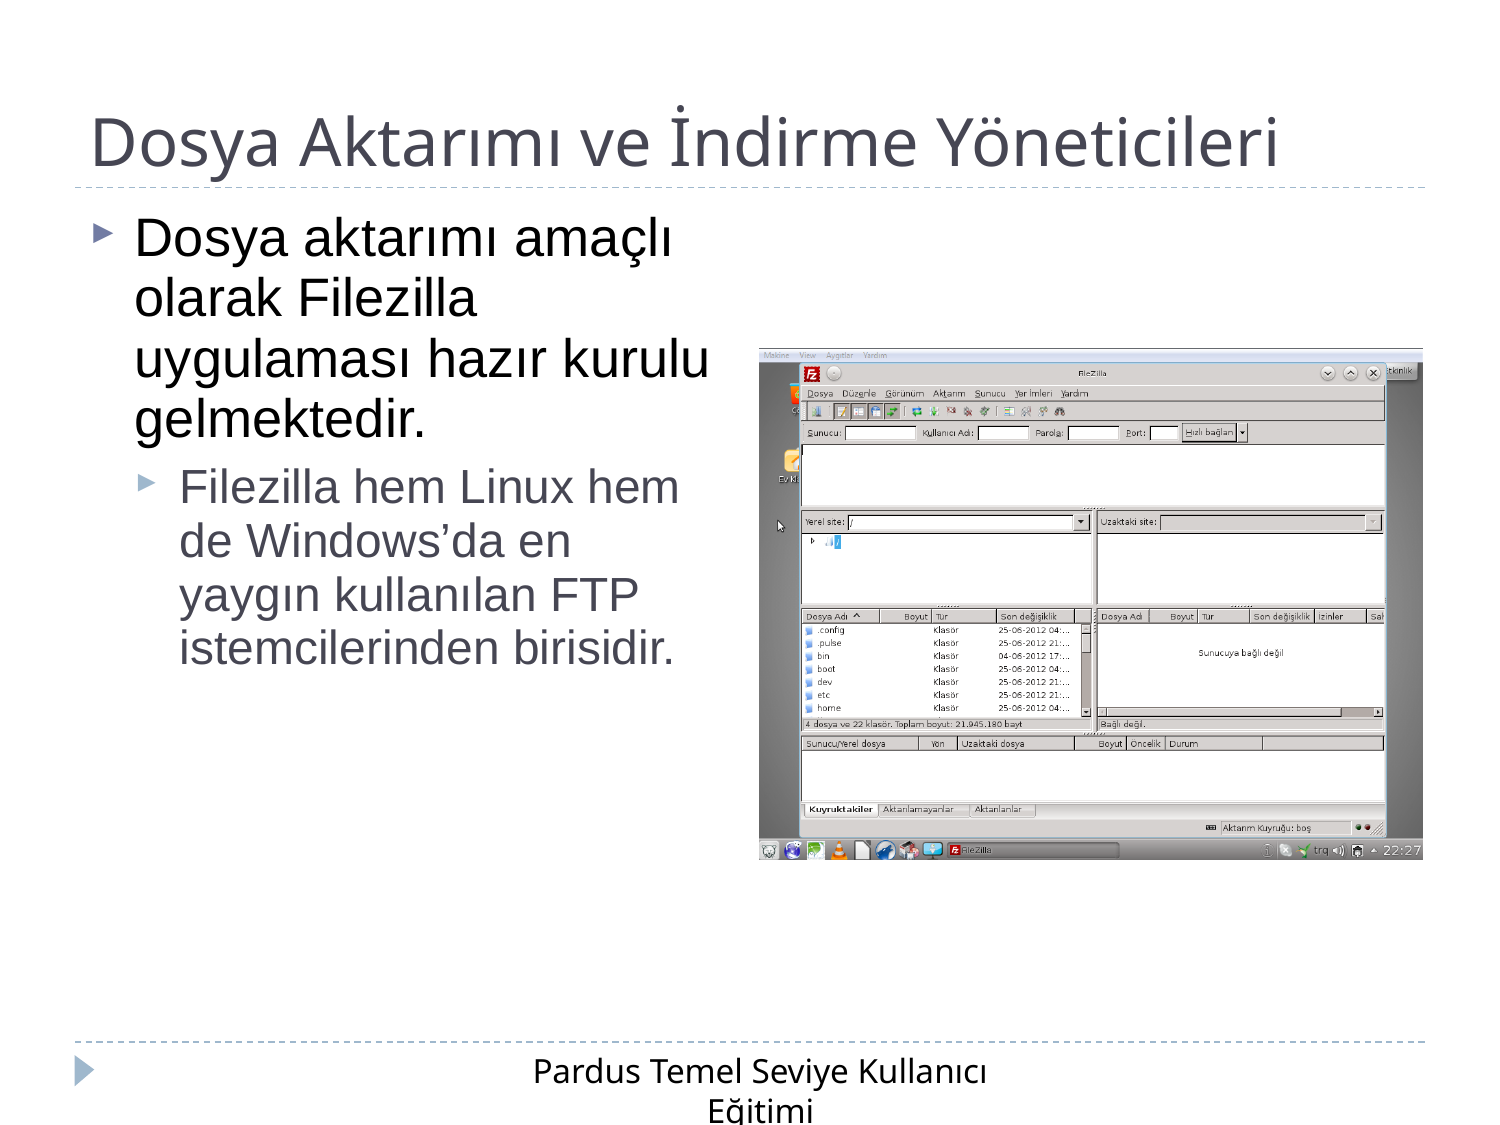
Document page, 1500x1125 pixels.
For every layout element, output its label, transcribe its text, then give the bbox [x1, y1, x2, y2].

picture [759, 348, 1423, 861]
title Dosya Aktarımı ve İndirme Yöneticileri [75, 37, 1425, 188]
list Dosya aktarımı amaçlı olarak Filezilla uygulaması hazır kurulu gelmektedir. Filezilla hem Linux hem de Windows’da en yaygın kullanılan FTP istemcilerinden birisidir. [75, 200, 738, 1010]
